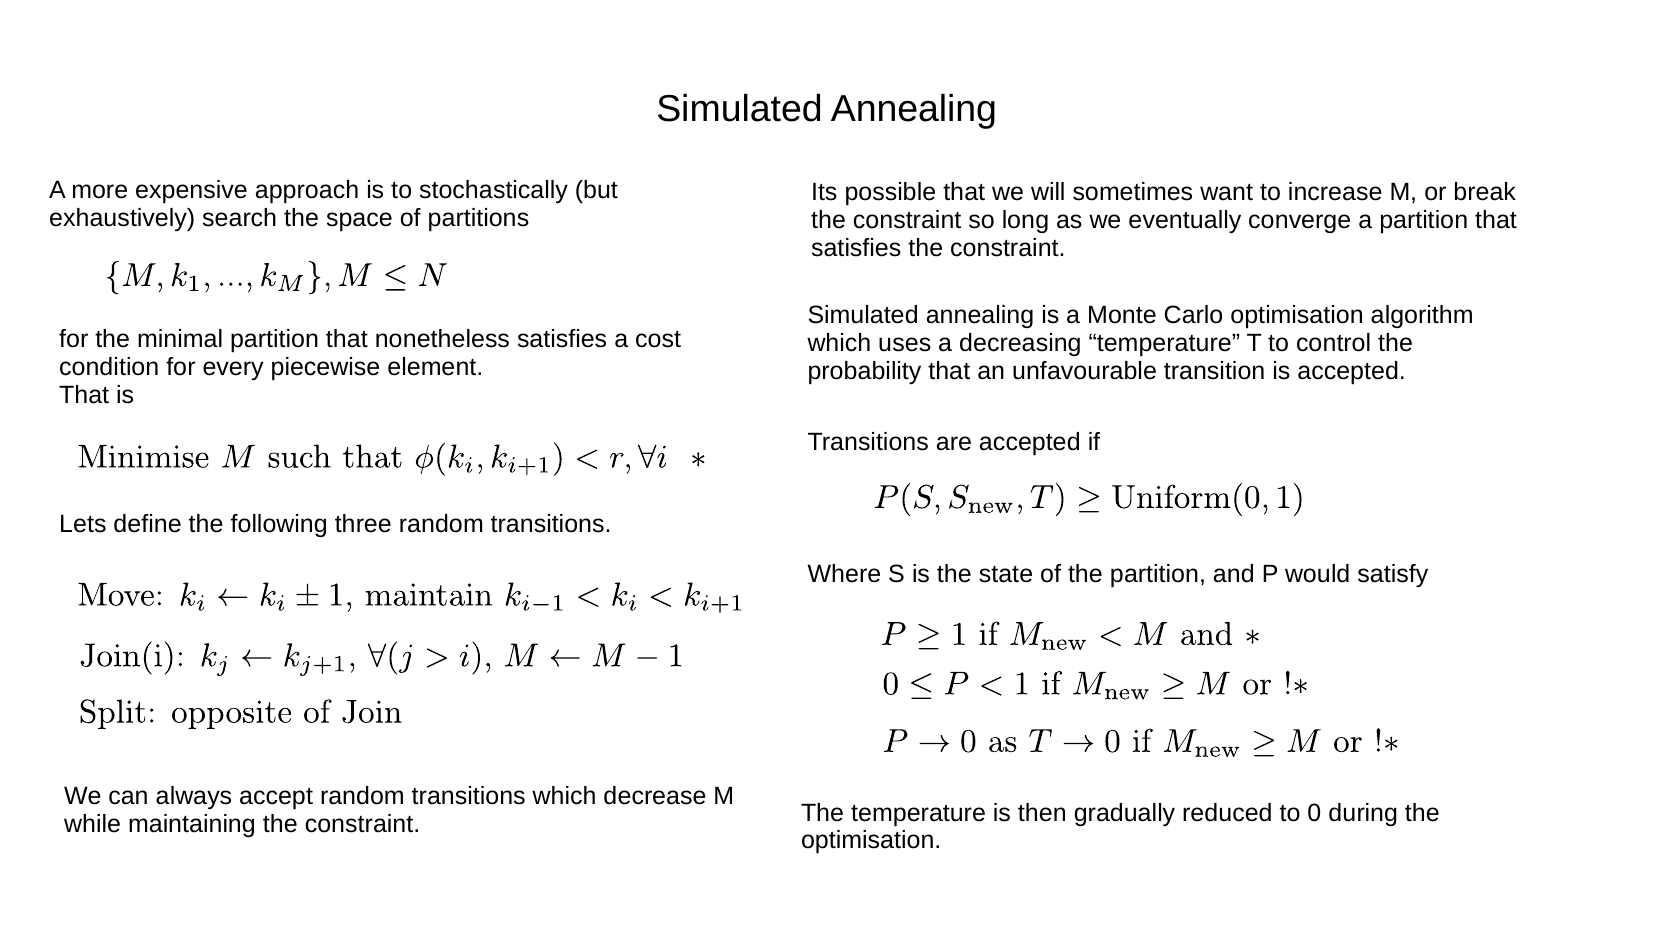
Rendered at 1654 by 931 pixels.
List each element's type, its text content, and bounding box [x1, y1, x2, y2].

text_box Transitions are accepted if [792, 420, 1542, 520]
text_box Lets define the following three random transitions. [44, 502, 793, 602]
picture [873, 483, 1302, 517]
text_box Its possible that we will sometimes want to increase M, or break the constraint so long as we eventually converge a partition that satisfies the constraint. [796, 170, 1545, 270]
text_box Where S is the state of the partition, and P would satisfy [792, 552, 1542, 652]
text_box Simulated annealing is a Monte Carlo optimisation algorithm which uses a decreasing “temperature” T to control the probability that an unfavourable transition is accepted. [792, 293, 1542, 393]
picture [77, 582, 742, 614]
picture [881, 669, 1309, 701]
picture [103, 259, 449, 296]
picture [78, 640, 683, 678]
text_box A more expensive approach is to stochastically (but exhaustively) search the space of partitions [34, 168, 756, 240]
title Simulated Annealing [82, 45, 1571, 171]
text_box We can always accept random transitions which decrease M while maintaining the constraint. [49, 774, 798, 874]
picture [77, 442, 705, 476]
picture [881, 726, 1399, 759]
picture [879, 620, 1260, 652]
text_box The temperature is then gradually reduced to 0 during the optimisation. [786, 790, 1535, 890]
picture [78, 699, 402, 730]
text_box for the minimal partition that nonetheless satisfies a cost condition for every piecewise element. That is [44, 316, 793, 416]
